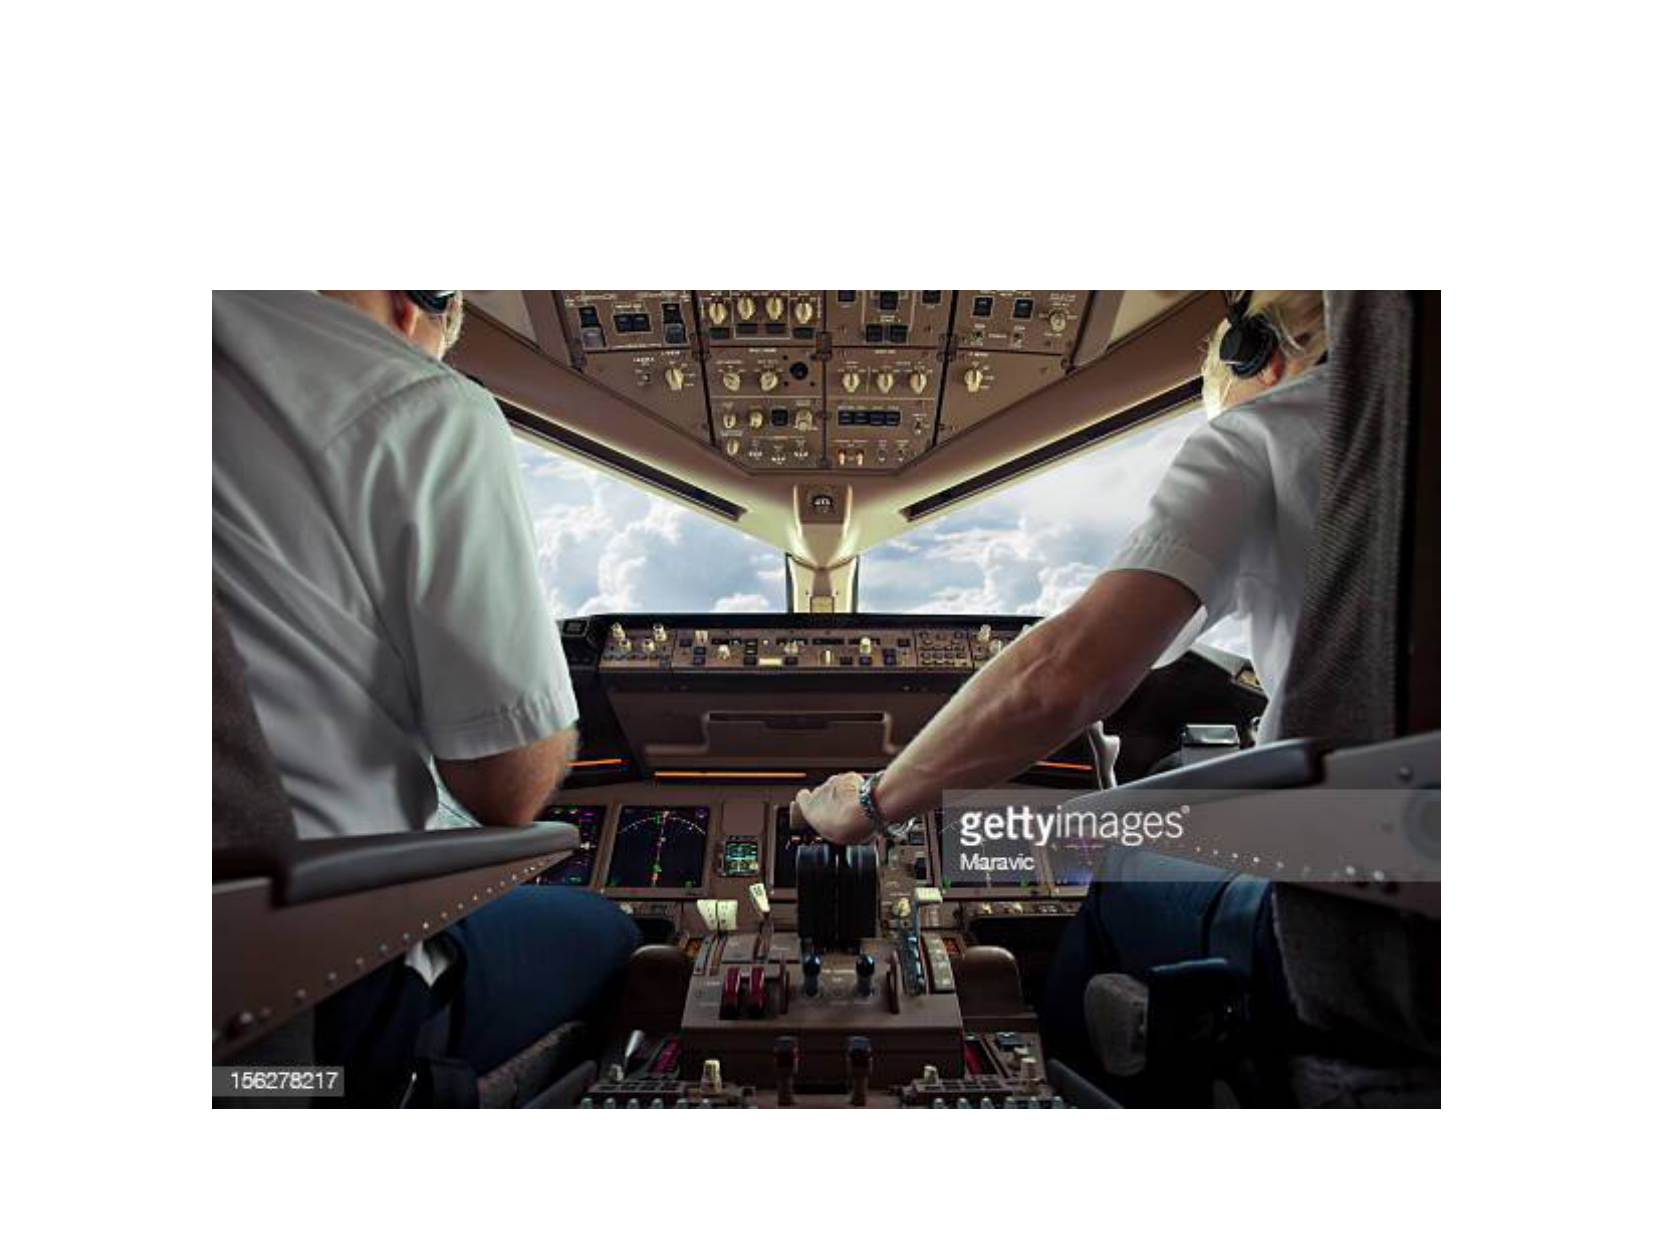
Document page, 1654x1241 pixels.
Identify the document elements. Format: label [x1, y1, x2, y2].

picture [212, 290, 1441, 1109]
